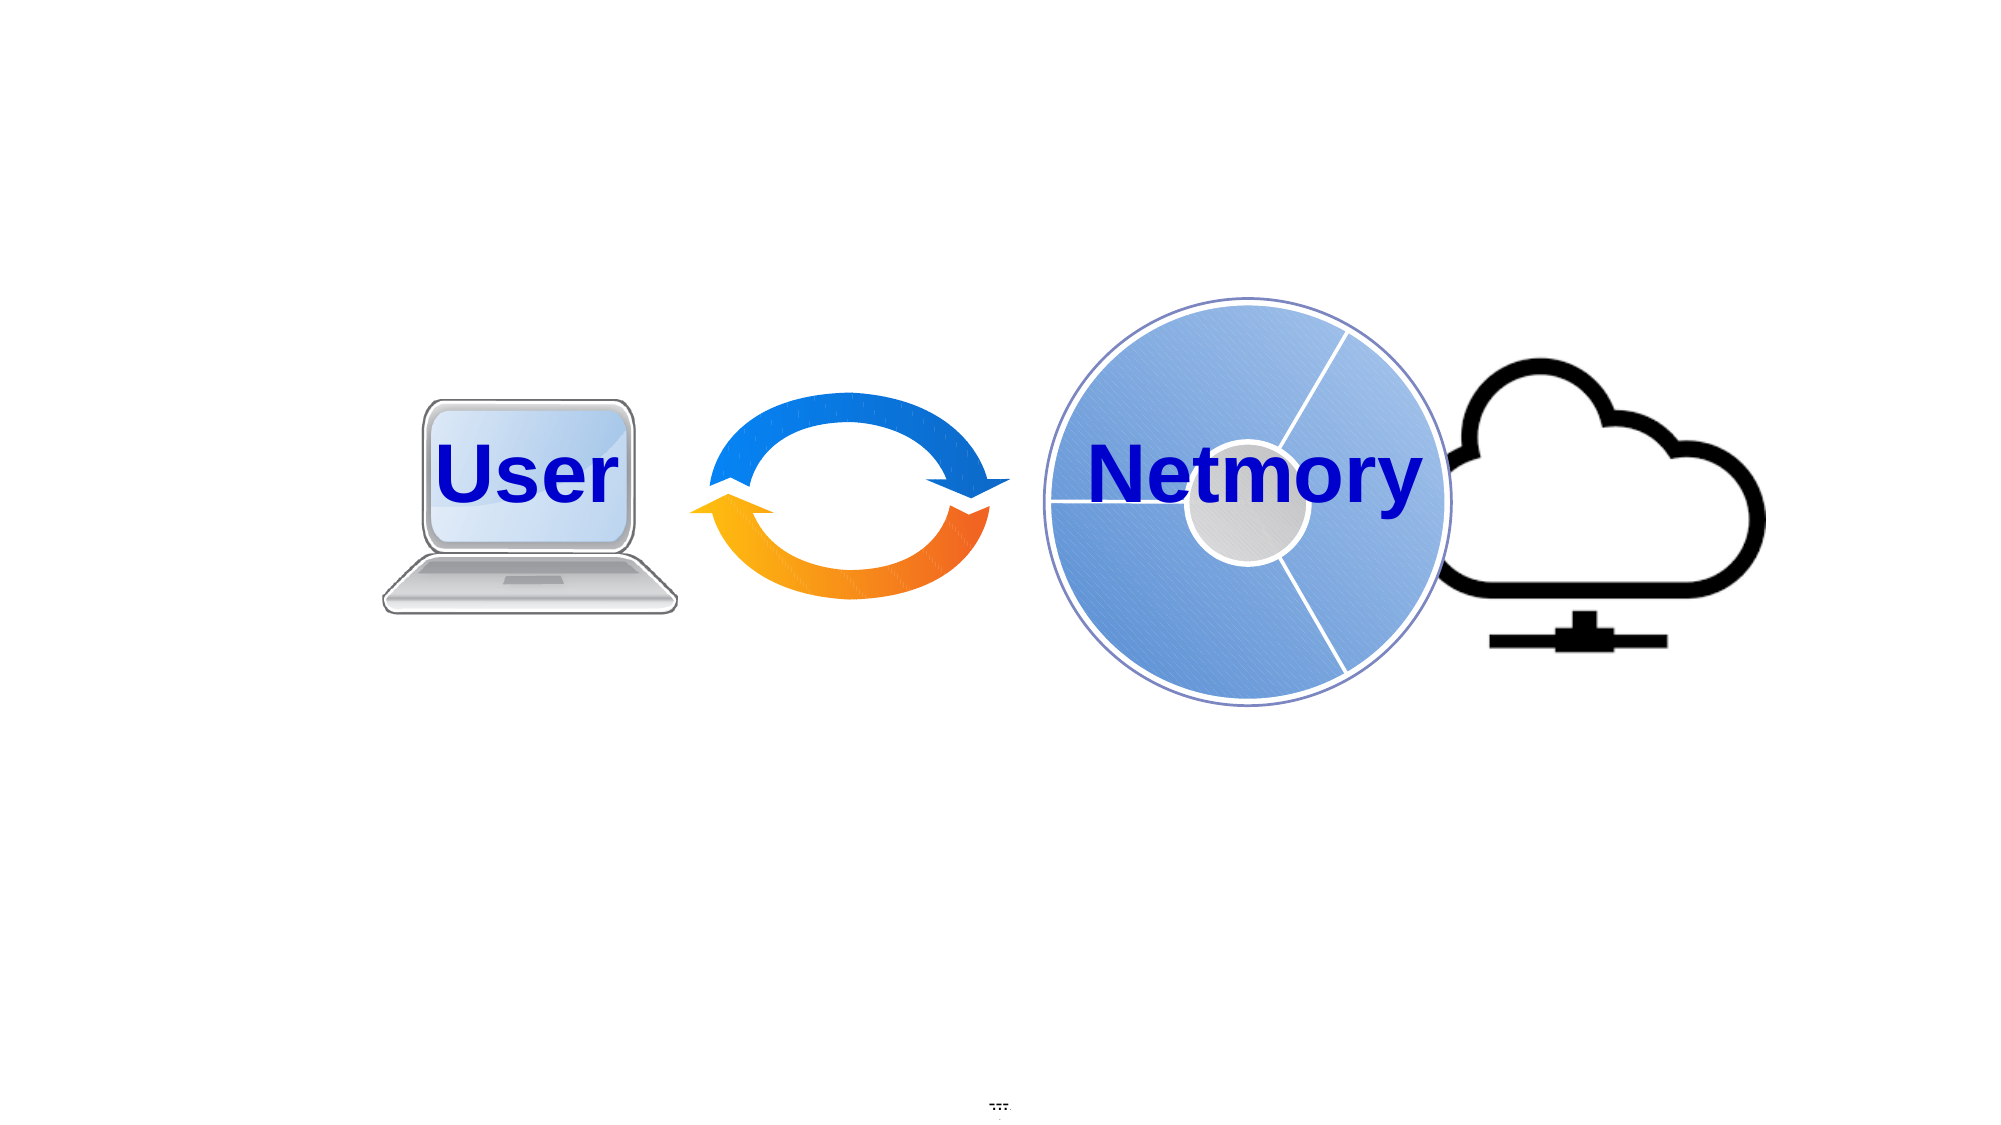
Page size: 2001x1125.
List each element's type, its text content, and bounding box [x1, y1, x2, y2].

picture [369, 379, 1017, 631]
picture [1025, 280, 1766, 725]
text_box Netmory [1071, 420, 1441, 621]
text_box User [420, 420, 789, 621]
